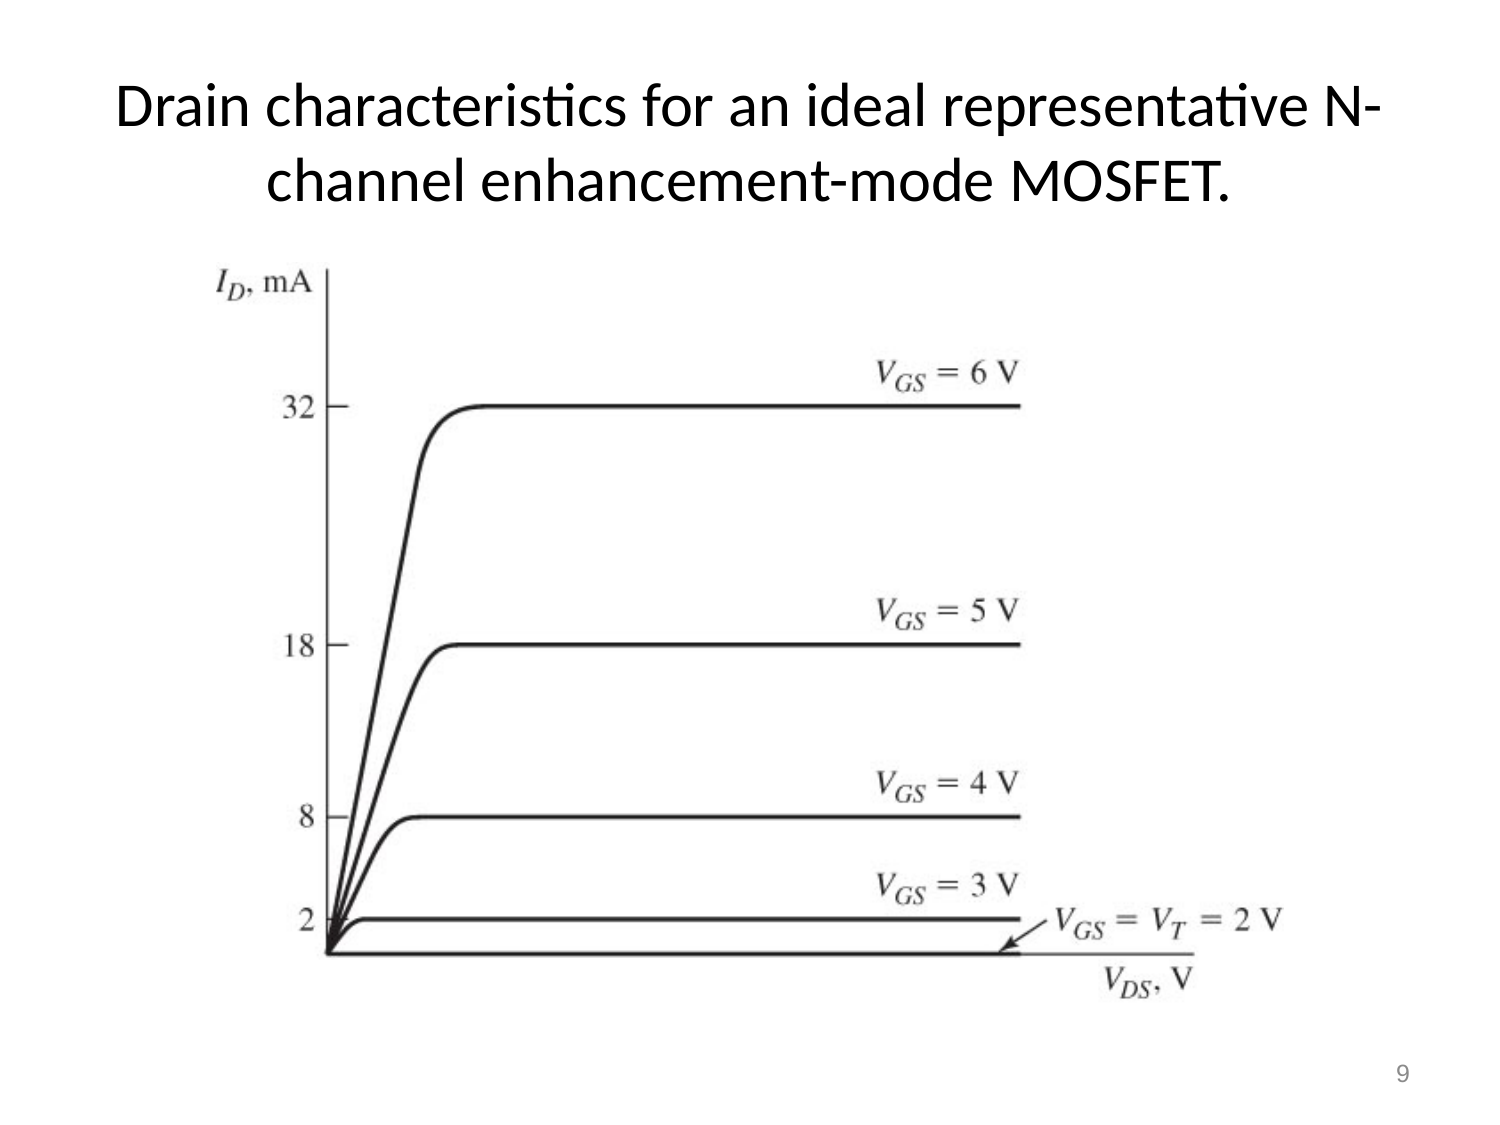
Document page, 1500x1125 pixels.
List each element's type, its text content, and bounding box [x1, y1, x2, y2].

title Drain characteristics for an ideal representative N-channel enhancement-mode MOSFET. [75, 45, 1425, 233]
picture [216, 262, 1284, 1006]
slide_number <number> [1074, 1042, 1425, 1103]
